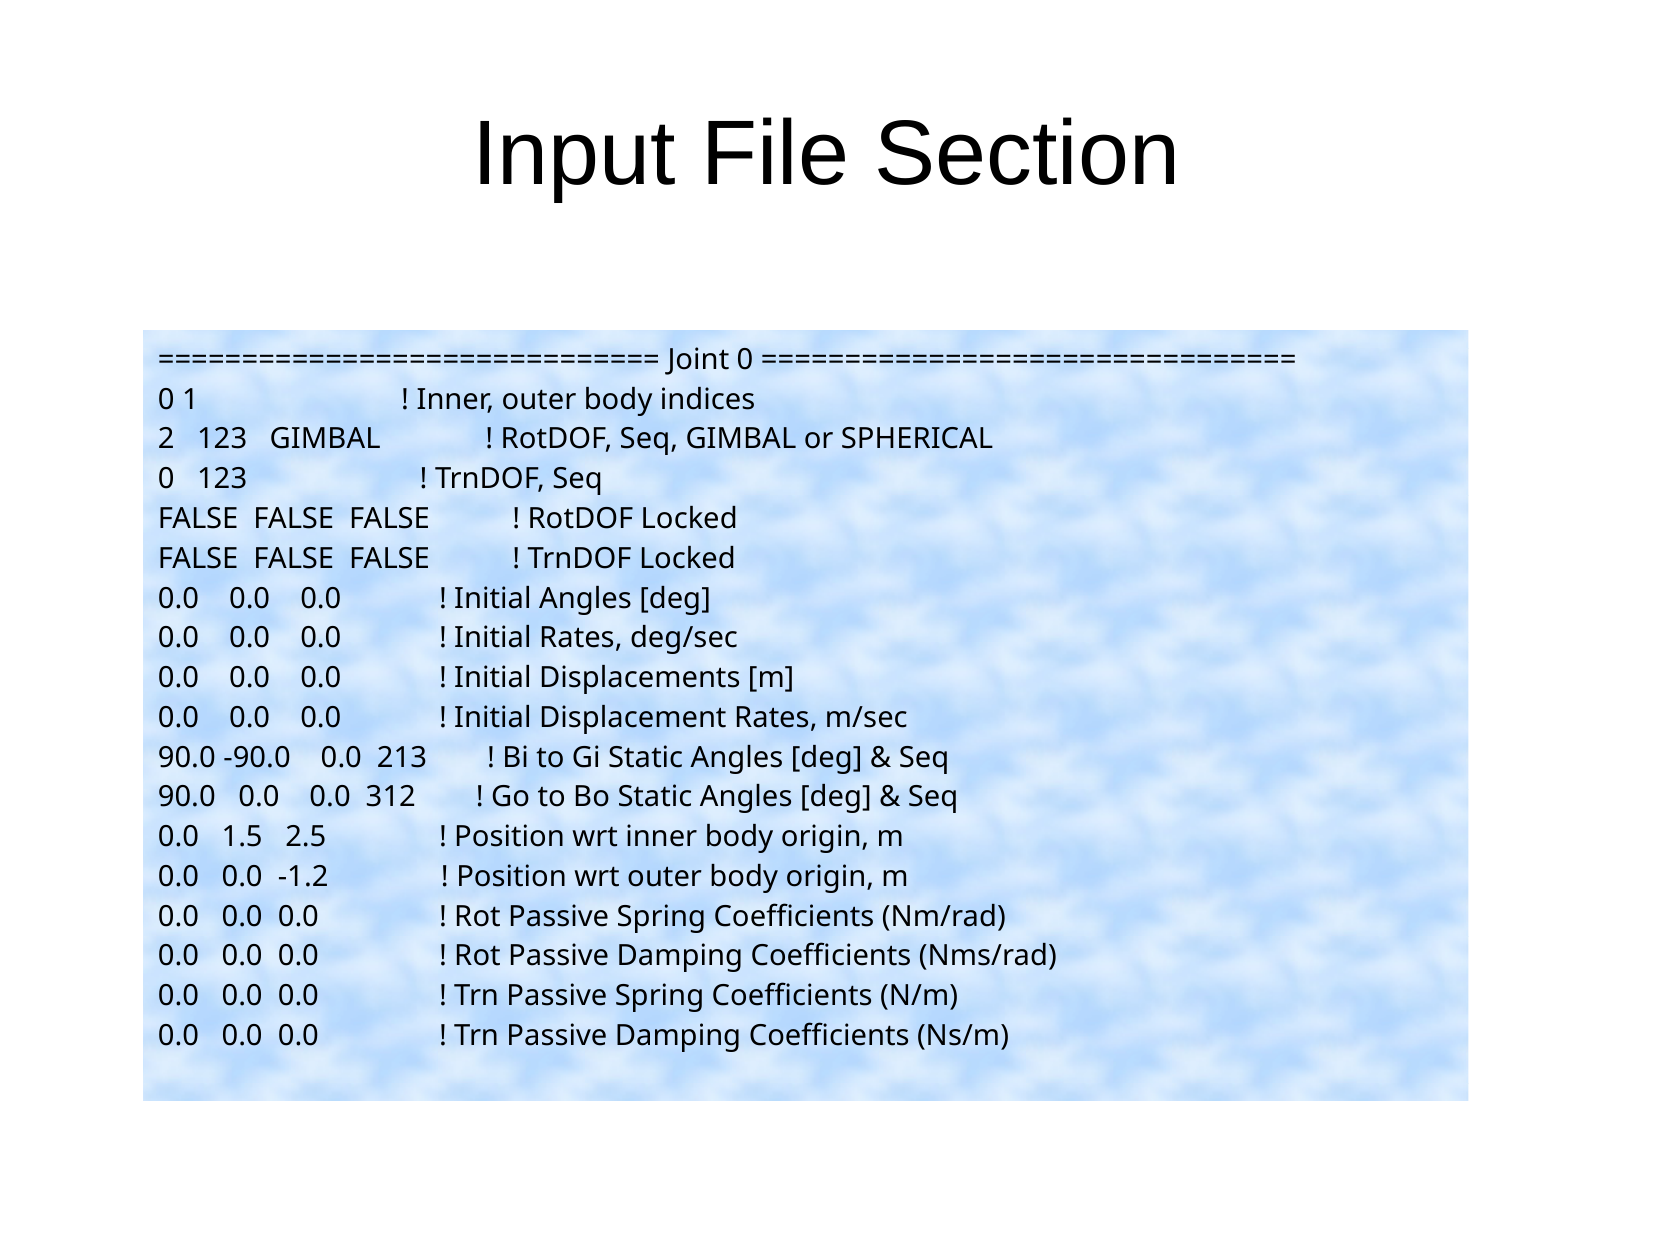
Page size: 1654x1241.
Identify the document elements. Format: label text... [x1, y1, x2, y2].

picture [684, 1035, 693, 1043]
picture [619, 1035, 631, 1043]
picture [186, 1035, 195, 1043]
picture [727, 1035, 736, 1043]
picture [528, 1037, 535, 1043]
picture [771, 1035, 780, 1043]
picture [161, 1035, 170, 1043]
picture [640, 1037, 647, 1043]
picture [225, 1035, 234, 1043]
text_box ============================== Joint 0 ================================ 0 1 ! Inner, outer body indices 2 123 GIMBAL ! RotDOF, Seq, GIMBAL or SPHERICAL 0 123 ! TrnDOF, Seq FALSE FALSE FALSE ! RotDOF Locked FALSE FALSE FALSE ! TrnDOF Locked 0.0 0.0 0.0 ! Initial Angles [deg] 0.0 0.0 0.0 ! Initial Rates, deg/sec 0.0 0.0 0.0 ! Initial Displacements [m] 0.0 0.0 0.0 ! Initial Displacement Rates, m/sec 90.0 -90.0 0.0 213 ! Bi to Gi Static Angles [deg] & Seq 90.0 0.0 0.0 312 ! Go to Bo Static Angles [deg] & Seq 0.0 1.5 2.5 ! Position wrt inner body origin, m 0.0 0.0 -1.2 ! Position wrt outer body origin, m 0.0 0.0 0.0 ! Rot Passive Spring Coefficients (Nm/rad) 0.0 0.0 0.0 ! Rot Passive Damping Coefficients (Nms/rad) 0.0 0.0 0.0 ! Trn Passive Spring Coefficients (N/m) 0.0 0.0 0.0 ! Trn Passive Damping Coefficients (Ns/m) [143, 330, 1469, 1035]
title Input File Section [82, 49, 1571, 257]
picture [249, 1035, 258, 1043]
picture [306, 1035, 315, 1043]
picture [281, 1035, 290, 1043]
picture [143, 1035, 1469, 1101]
